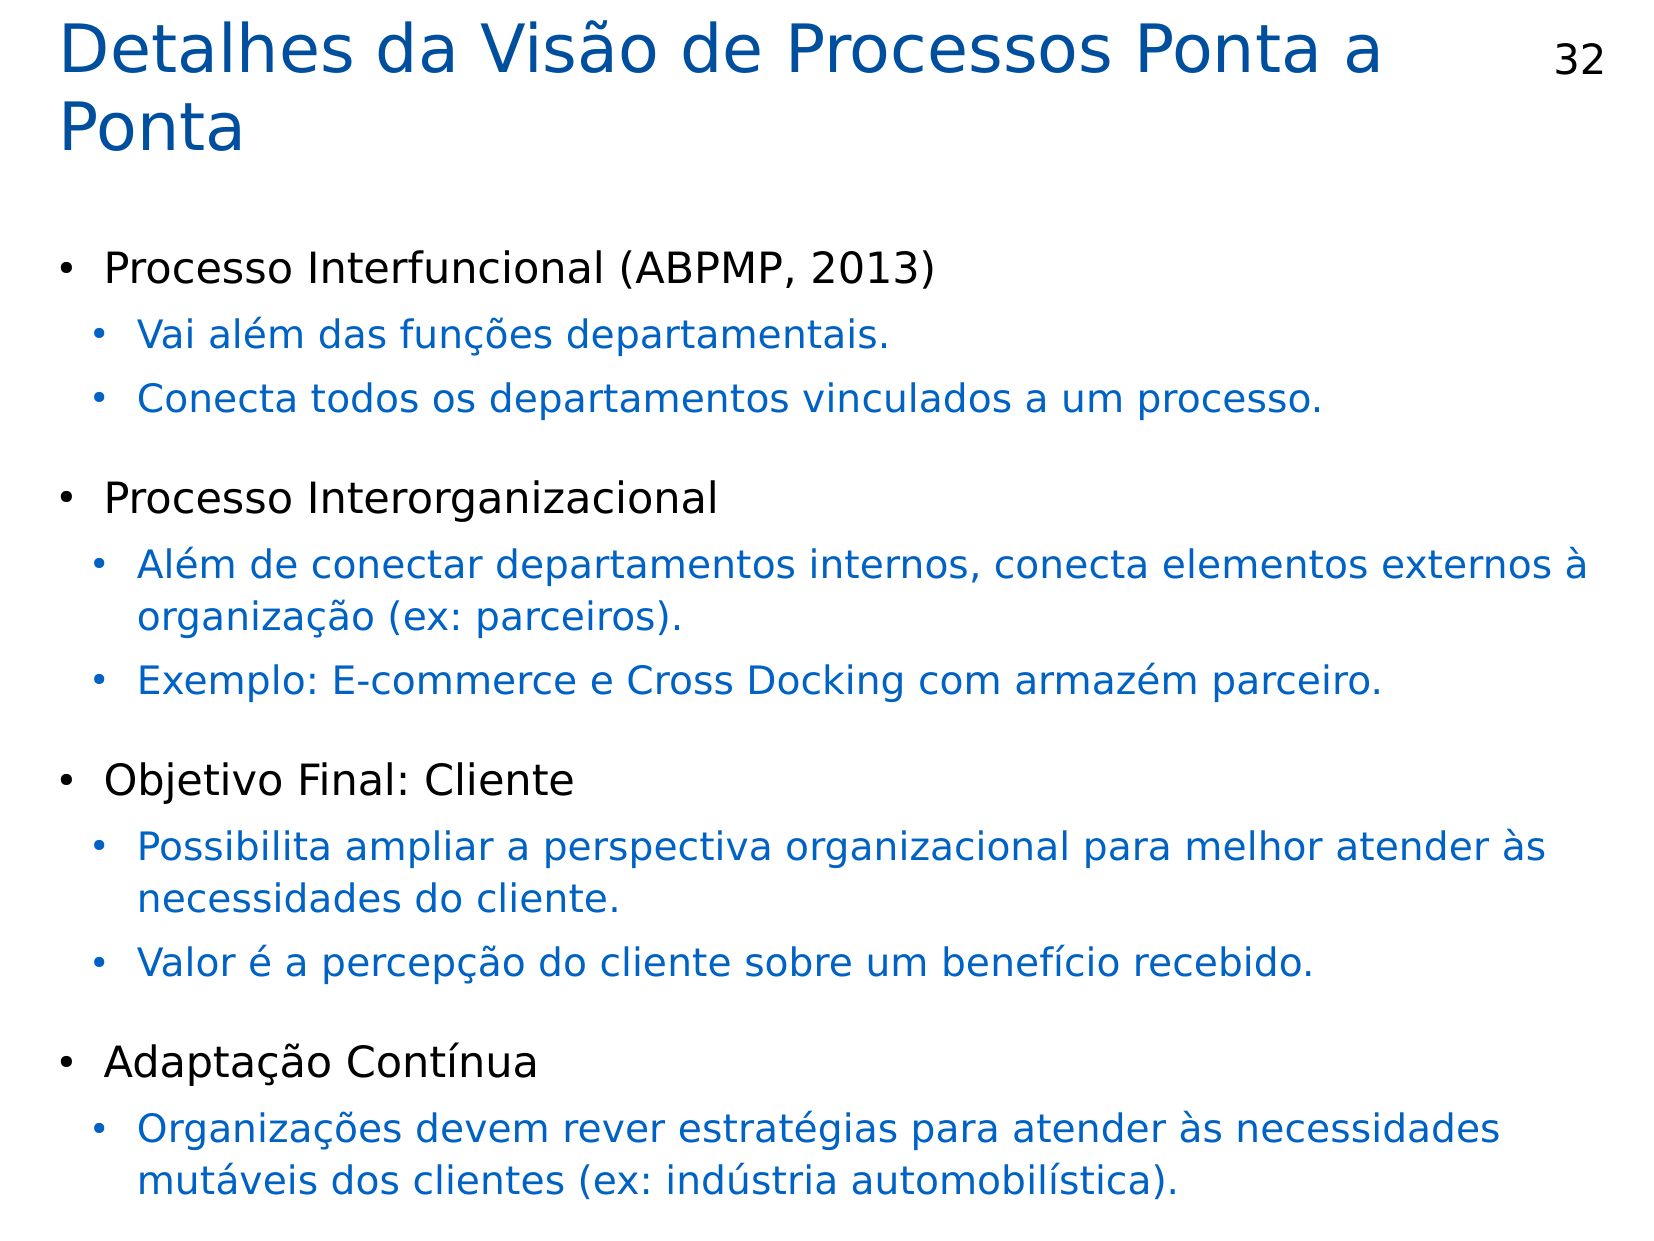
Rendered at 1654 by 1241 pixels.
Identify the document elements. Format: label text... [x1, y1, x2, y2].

title Detalhes da Visão de Processos Ponta a Ponta [59, 10, 1506, 167]
list Processo Interfuncional (ABPMP, 2013) Vai além das funções departamentais. Conecta todos os departamentos vinculados a um processo. Processo Interorganizacional Além de conectar departamentos internos, conecta elementos externos à organização (ex: parceiros). Exemplo: E-commerce e Cross Docking com armazém parceiro. Objetivo Final: Cliente Possibilita ampliar a perspectiva organizacional para melhor atender às necessidades do cliente. Valor é a percepção do cliente sobre um benefício recebido. Adaptação Contínua Organizações devem rever estratégias para atender às necessidades mutáveis dos clientes (ex: indústria automobilística). [59, 236, 1595, 1211]
